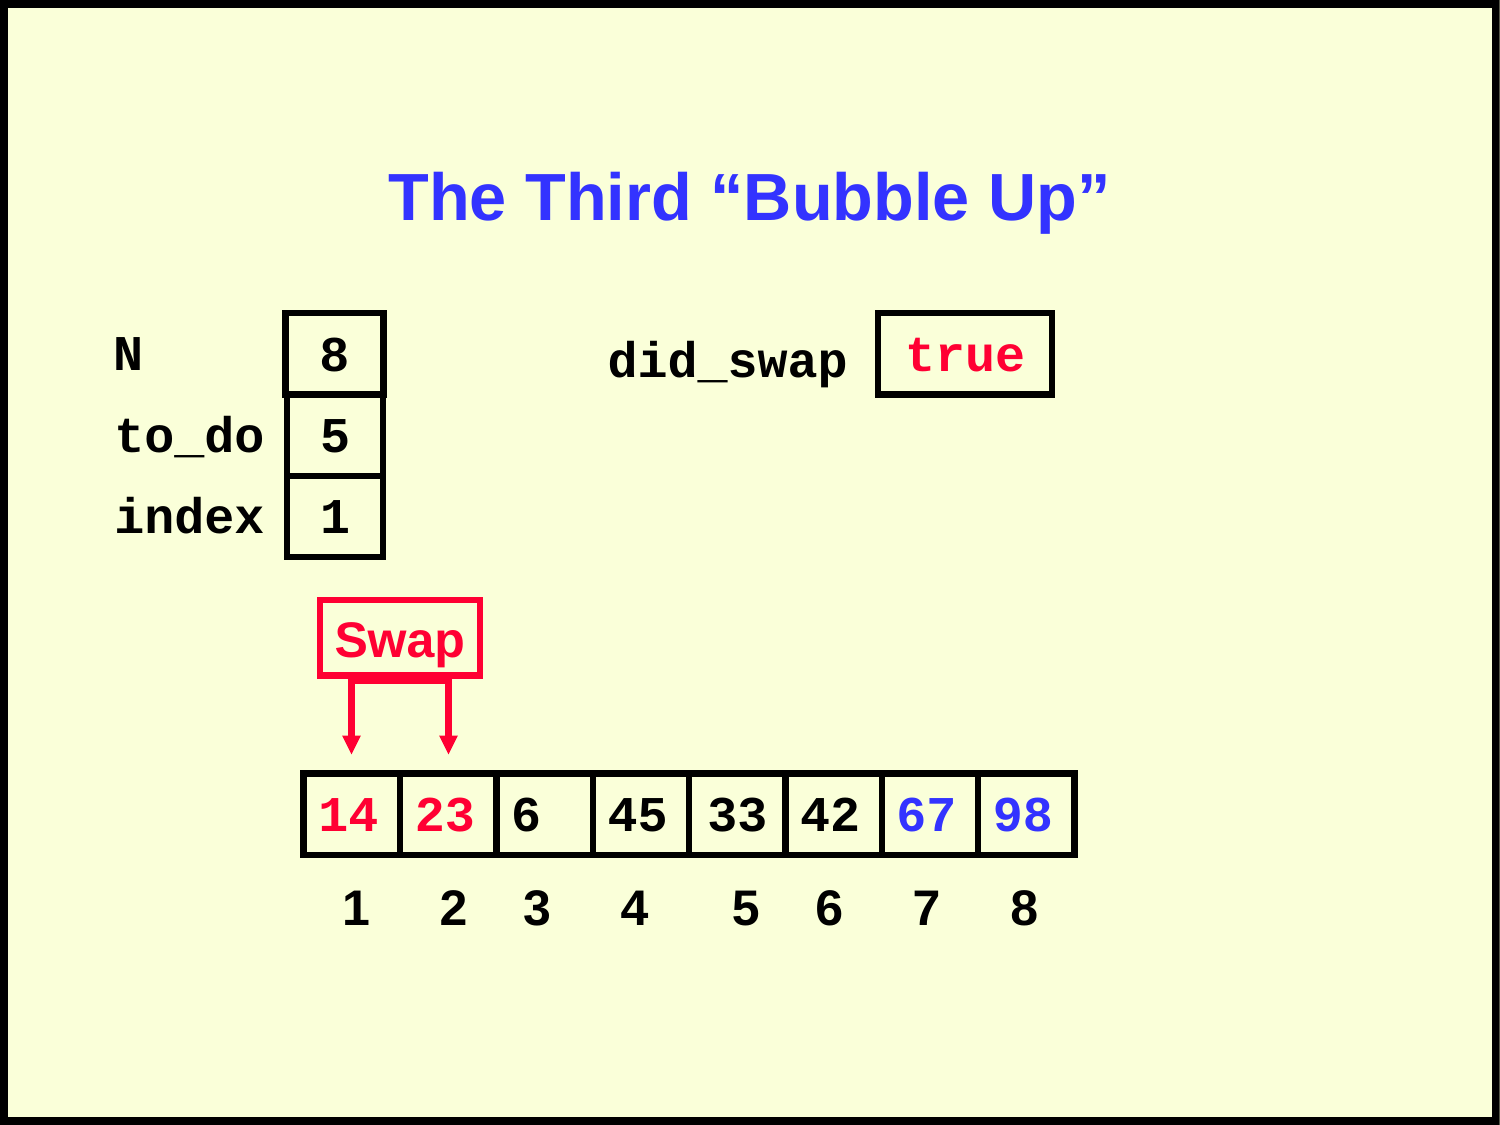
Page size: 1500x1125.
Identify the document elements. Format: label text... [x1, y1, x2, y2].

text_box 5 [286, 395, 384, 475]
title The Third “Bubble Up” [112, 99, 1388, 288]
text_box 98 [978, 773, 1075, 855]
text_box 14 [303, 773, 400, 855]
text_box 42 [786, 773, 881, 855]
text_box 1 2 3 4 5 6 7 8 [327, 868, 1055, 944]
text_box 6 [497, 773, 592, 855]
text_box index [99, 475, 280, 552]
text_box 8 [285, 313, 384, 395]
text_box 1 [286, 475, 384, 558]
text_box N [98, 313, 279, 389]
text_box Swap [319, 599, 481, 676]
text_box to_do [99, 394, 280, 470]
text_box 67 [881, 773, 978, 855]
text_box 33 [689, 773, 786, 855]
text_box 45 [592, 773, 689, 855]
text_box 23 [400, 773, 497, 855]
text_box true [877, 313, 1053, 395]
text_box did_swap [592, 319, 877, 395]
